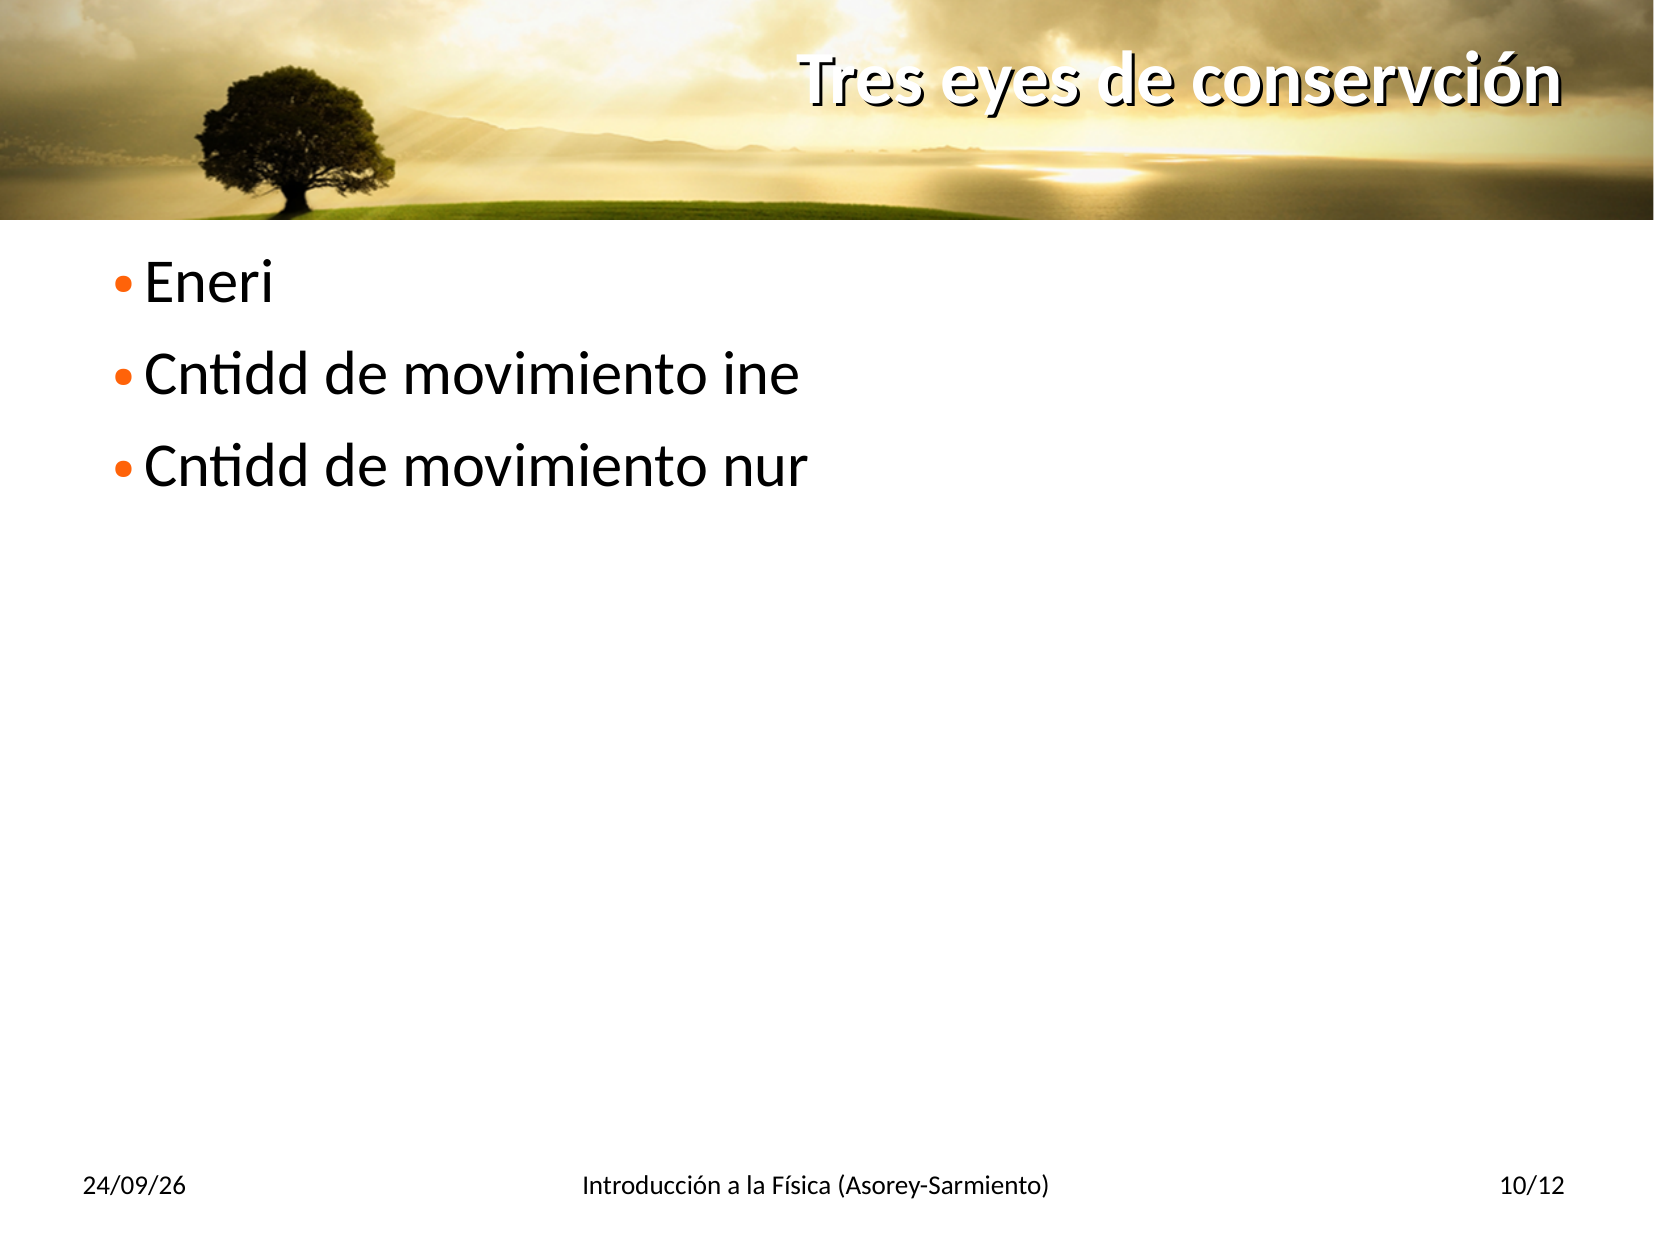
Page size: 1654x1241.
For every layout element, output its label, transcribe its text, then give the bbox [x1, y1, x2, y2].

title Tres eyes de conservción [75, 19, 1564, 151]
list Eneri Cntidd de movimiento ine Cntidd de movimiento nur [82, 255, 1571, 1141]
picture [0, 0, 1654, 220]
